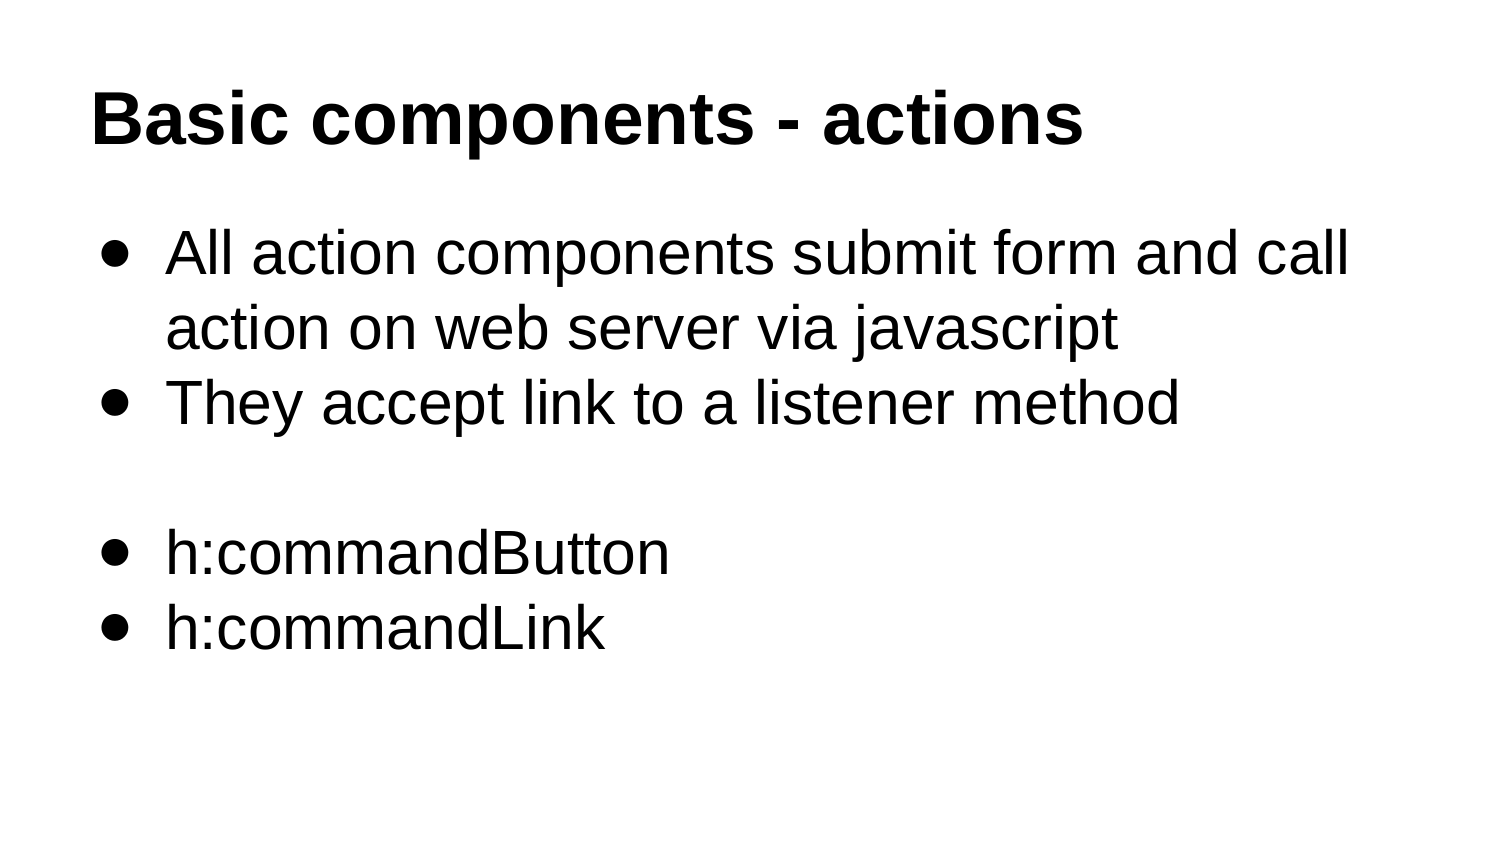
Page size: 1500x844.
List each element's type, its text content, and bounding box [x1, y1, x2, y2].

list All action components submit form and call action on web server via javascript They accept link to a listener method h:commandButton h:commandLink [75, 196, 1425, 808]
title Basic components - actions [75, 33, 1425, 175]
